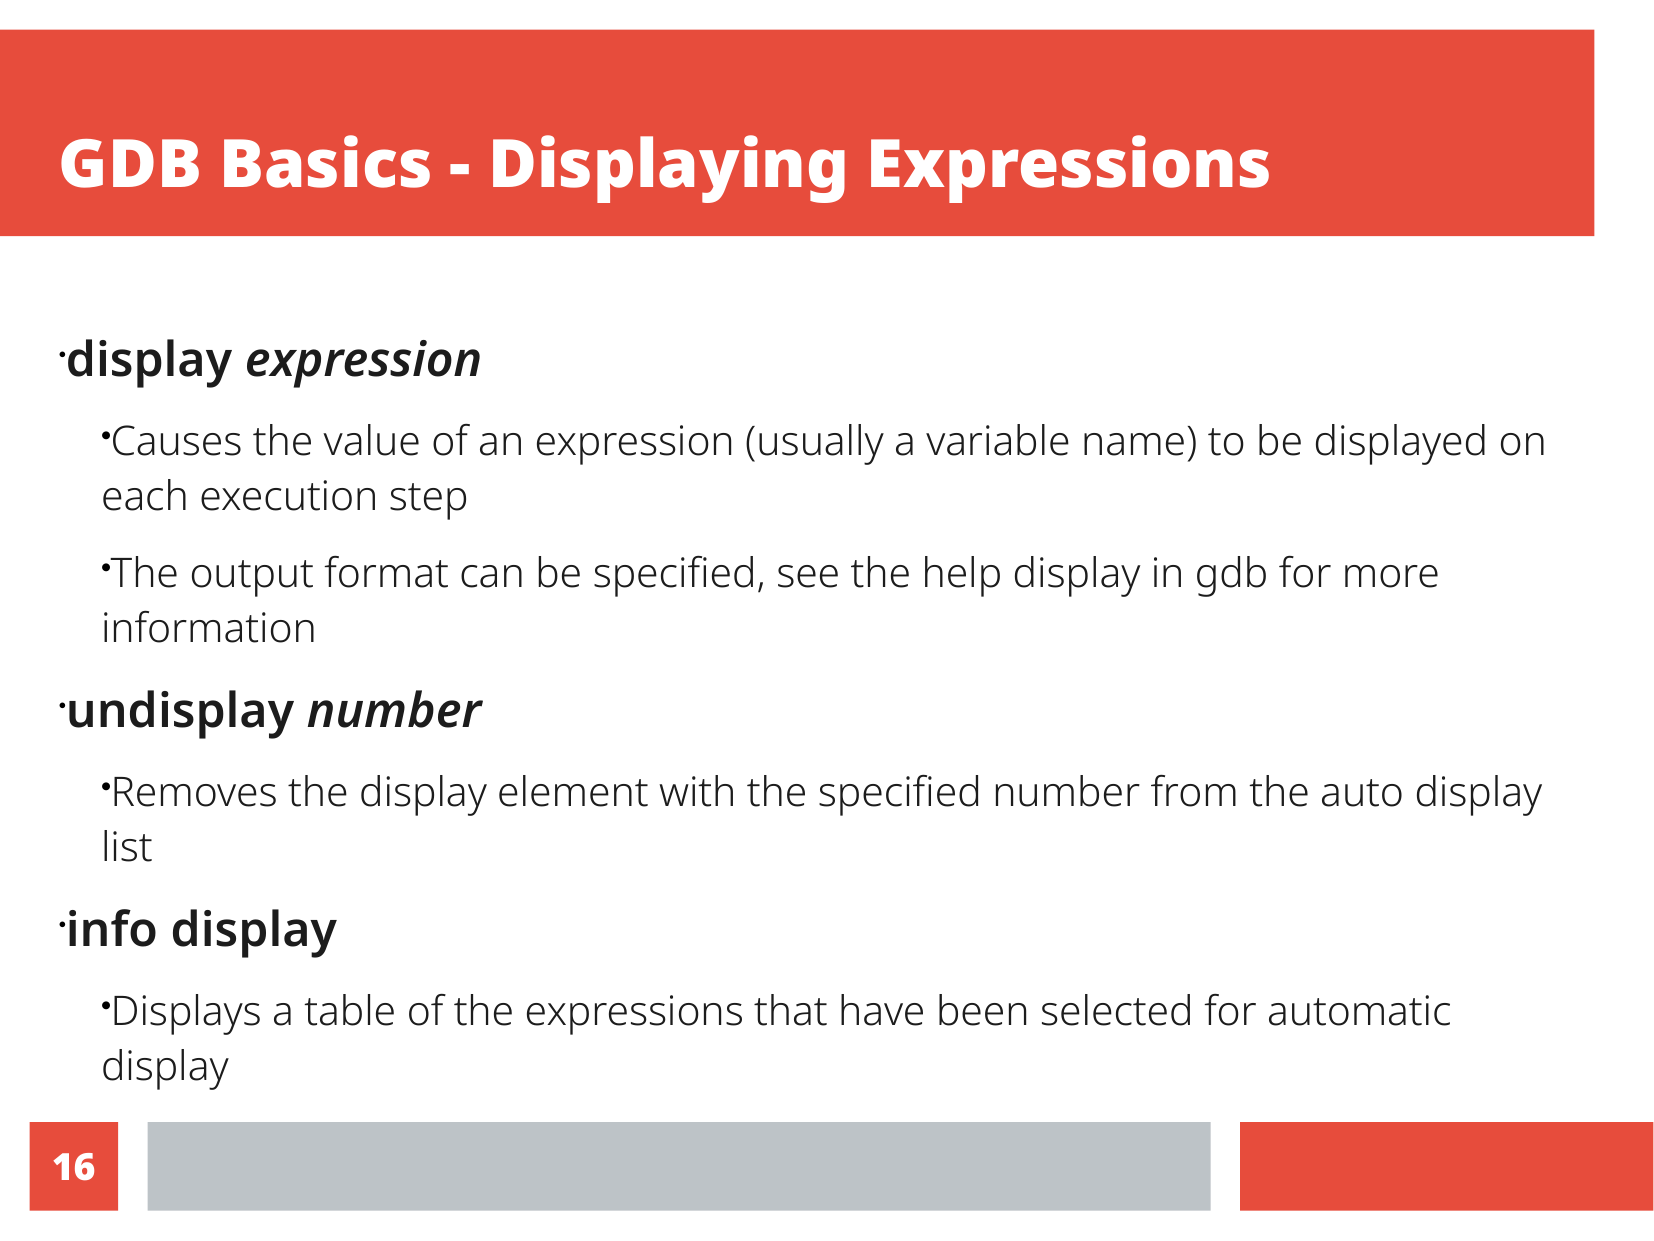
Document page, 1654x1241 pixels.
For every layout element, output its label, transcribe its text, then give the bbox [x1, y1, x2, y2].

list display expression Causes the value of an expression (usually a variable name) to be displayed on each execution step The output format can be specified, see the help display in gdb for more information undisplay number Removes the display element with the specified number from the auto display list info display Displays a table of the expressions that have been selected for automatic display [59, 324, 1565, 1093]
title GDB Basics - Displaying Expressions [59, 59, 1595, 207]
